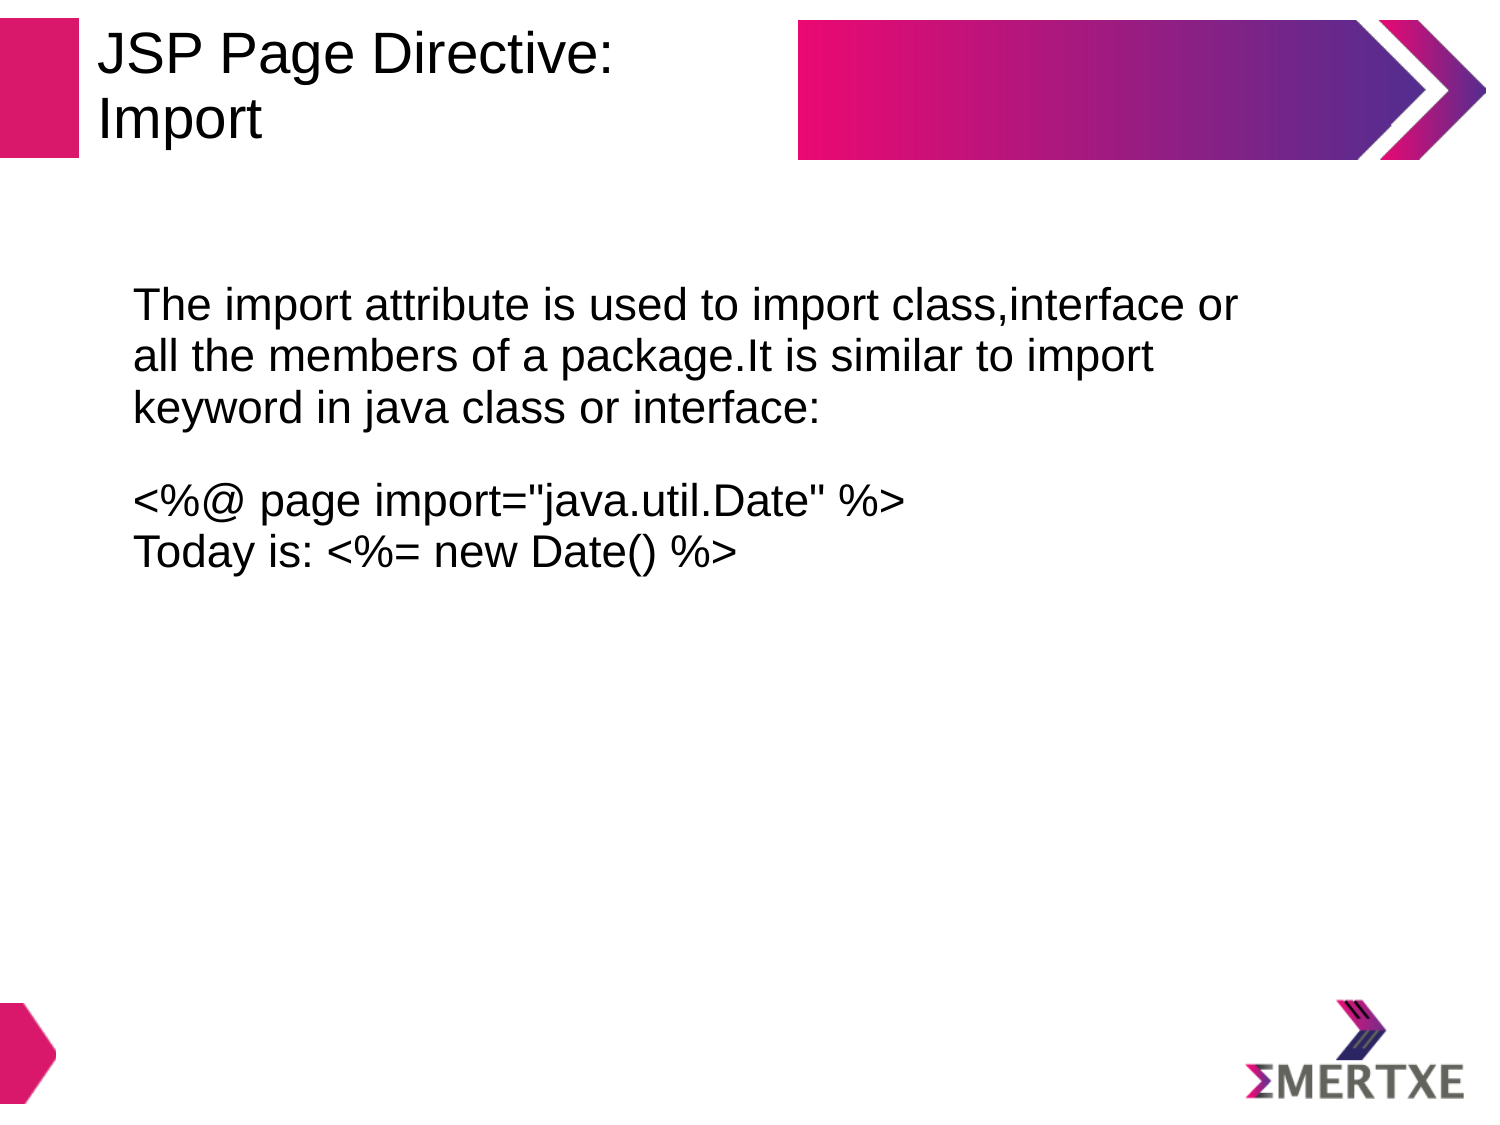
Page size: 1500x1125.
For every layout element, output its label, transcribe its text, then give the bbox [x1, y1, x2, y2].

picture [798, 20, 1486, 160]
text_box JSP Page Directive: Import [82, 13, 709, 201]
picture [1245, 996, 1465, 1099]
text_box The import attribute is used to import class,interface or all the members of a package.It is similar to import keyword in java class or interface: <%@ page import="java.util.Date" %> Today is: <%= new Date() %> [118, 271, 1288, 585]
